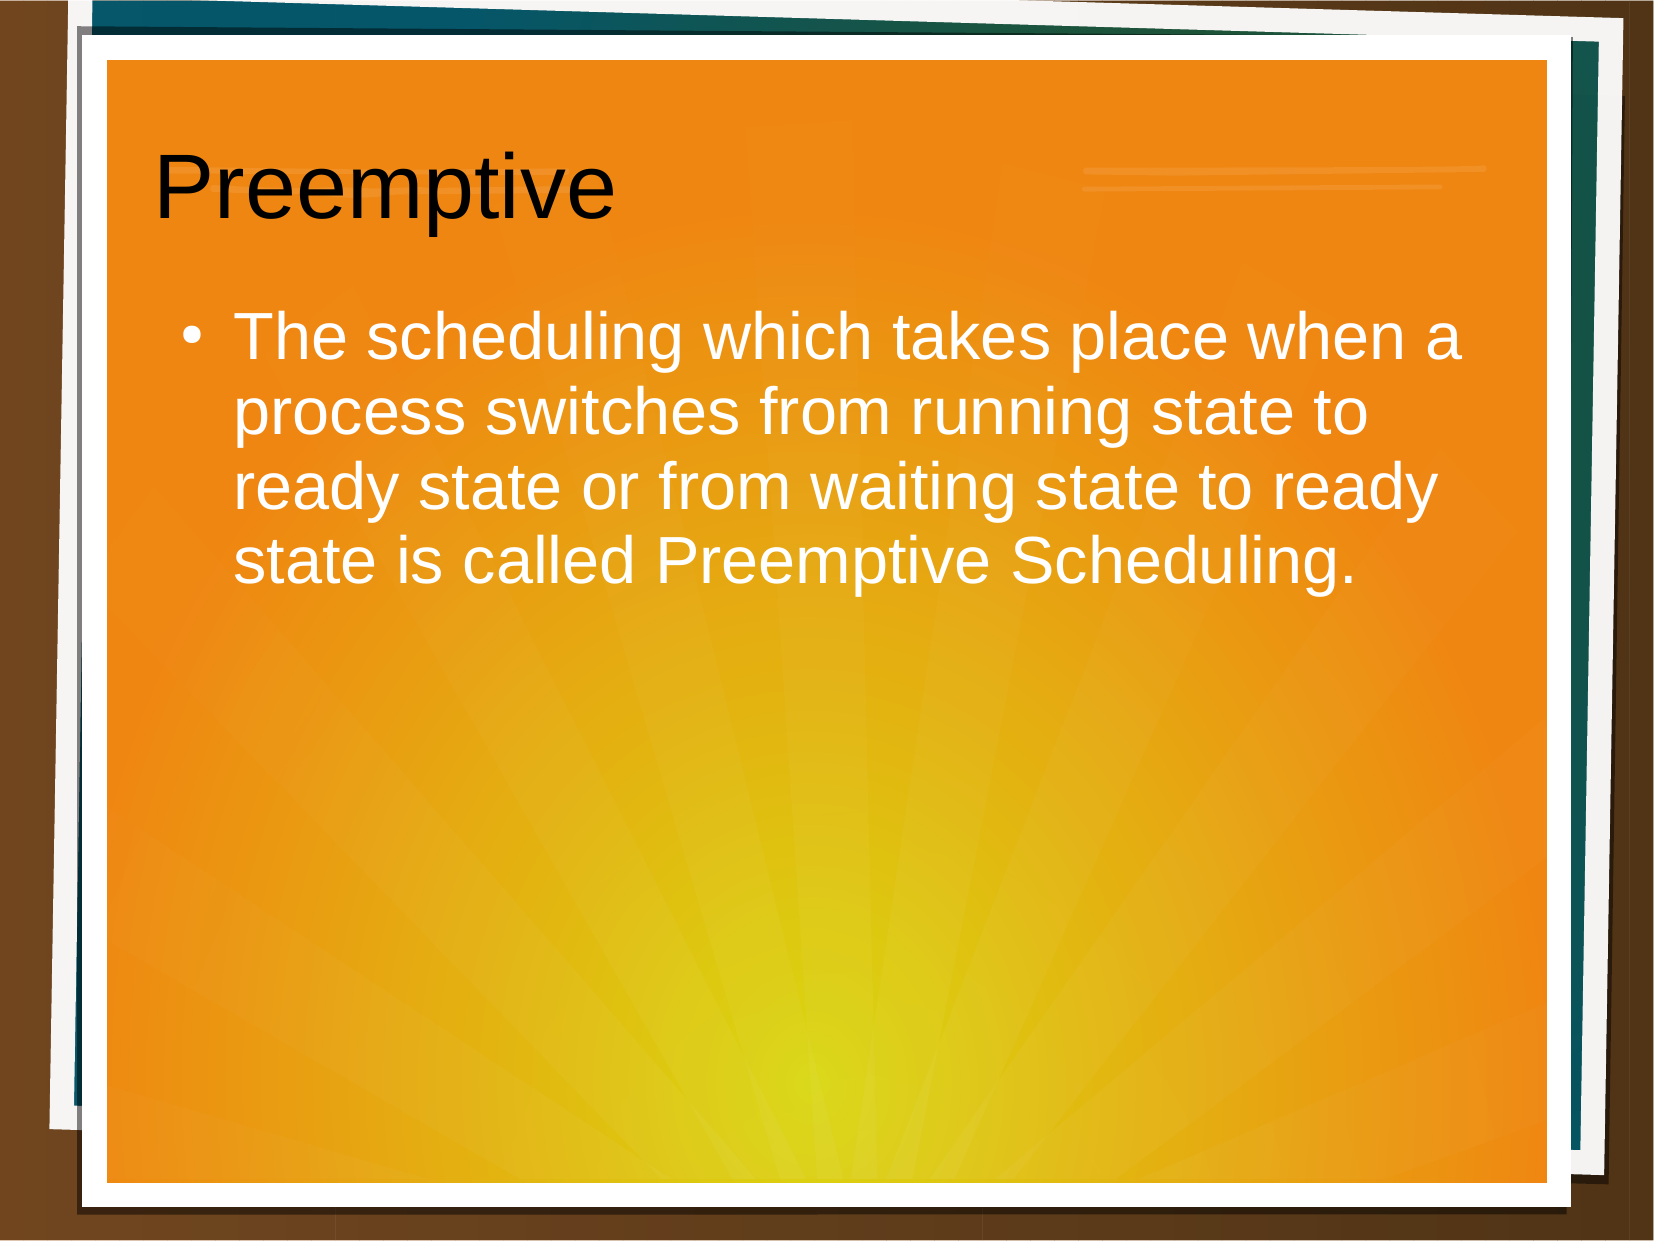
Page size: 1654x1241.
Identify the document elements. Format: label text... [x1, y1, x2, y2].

list The scheduling which takes place when a process switches from running state to ready state or from waiting state to ready state is called Preemptive Scheduling. [162, 299, 1492, 1241]
title Preemptive [153, 94, 756, 280]
